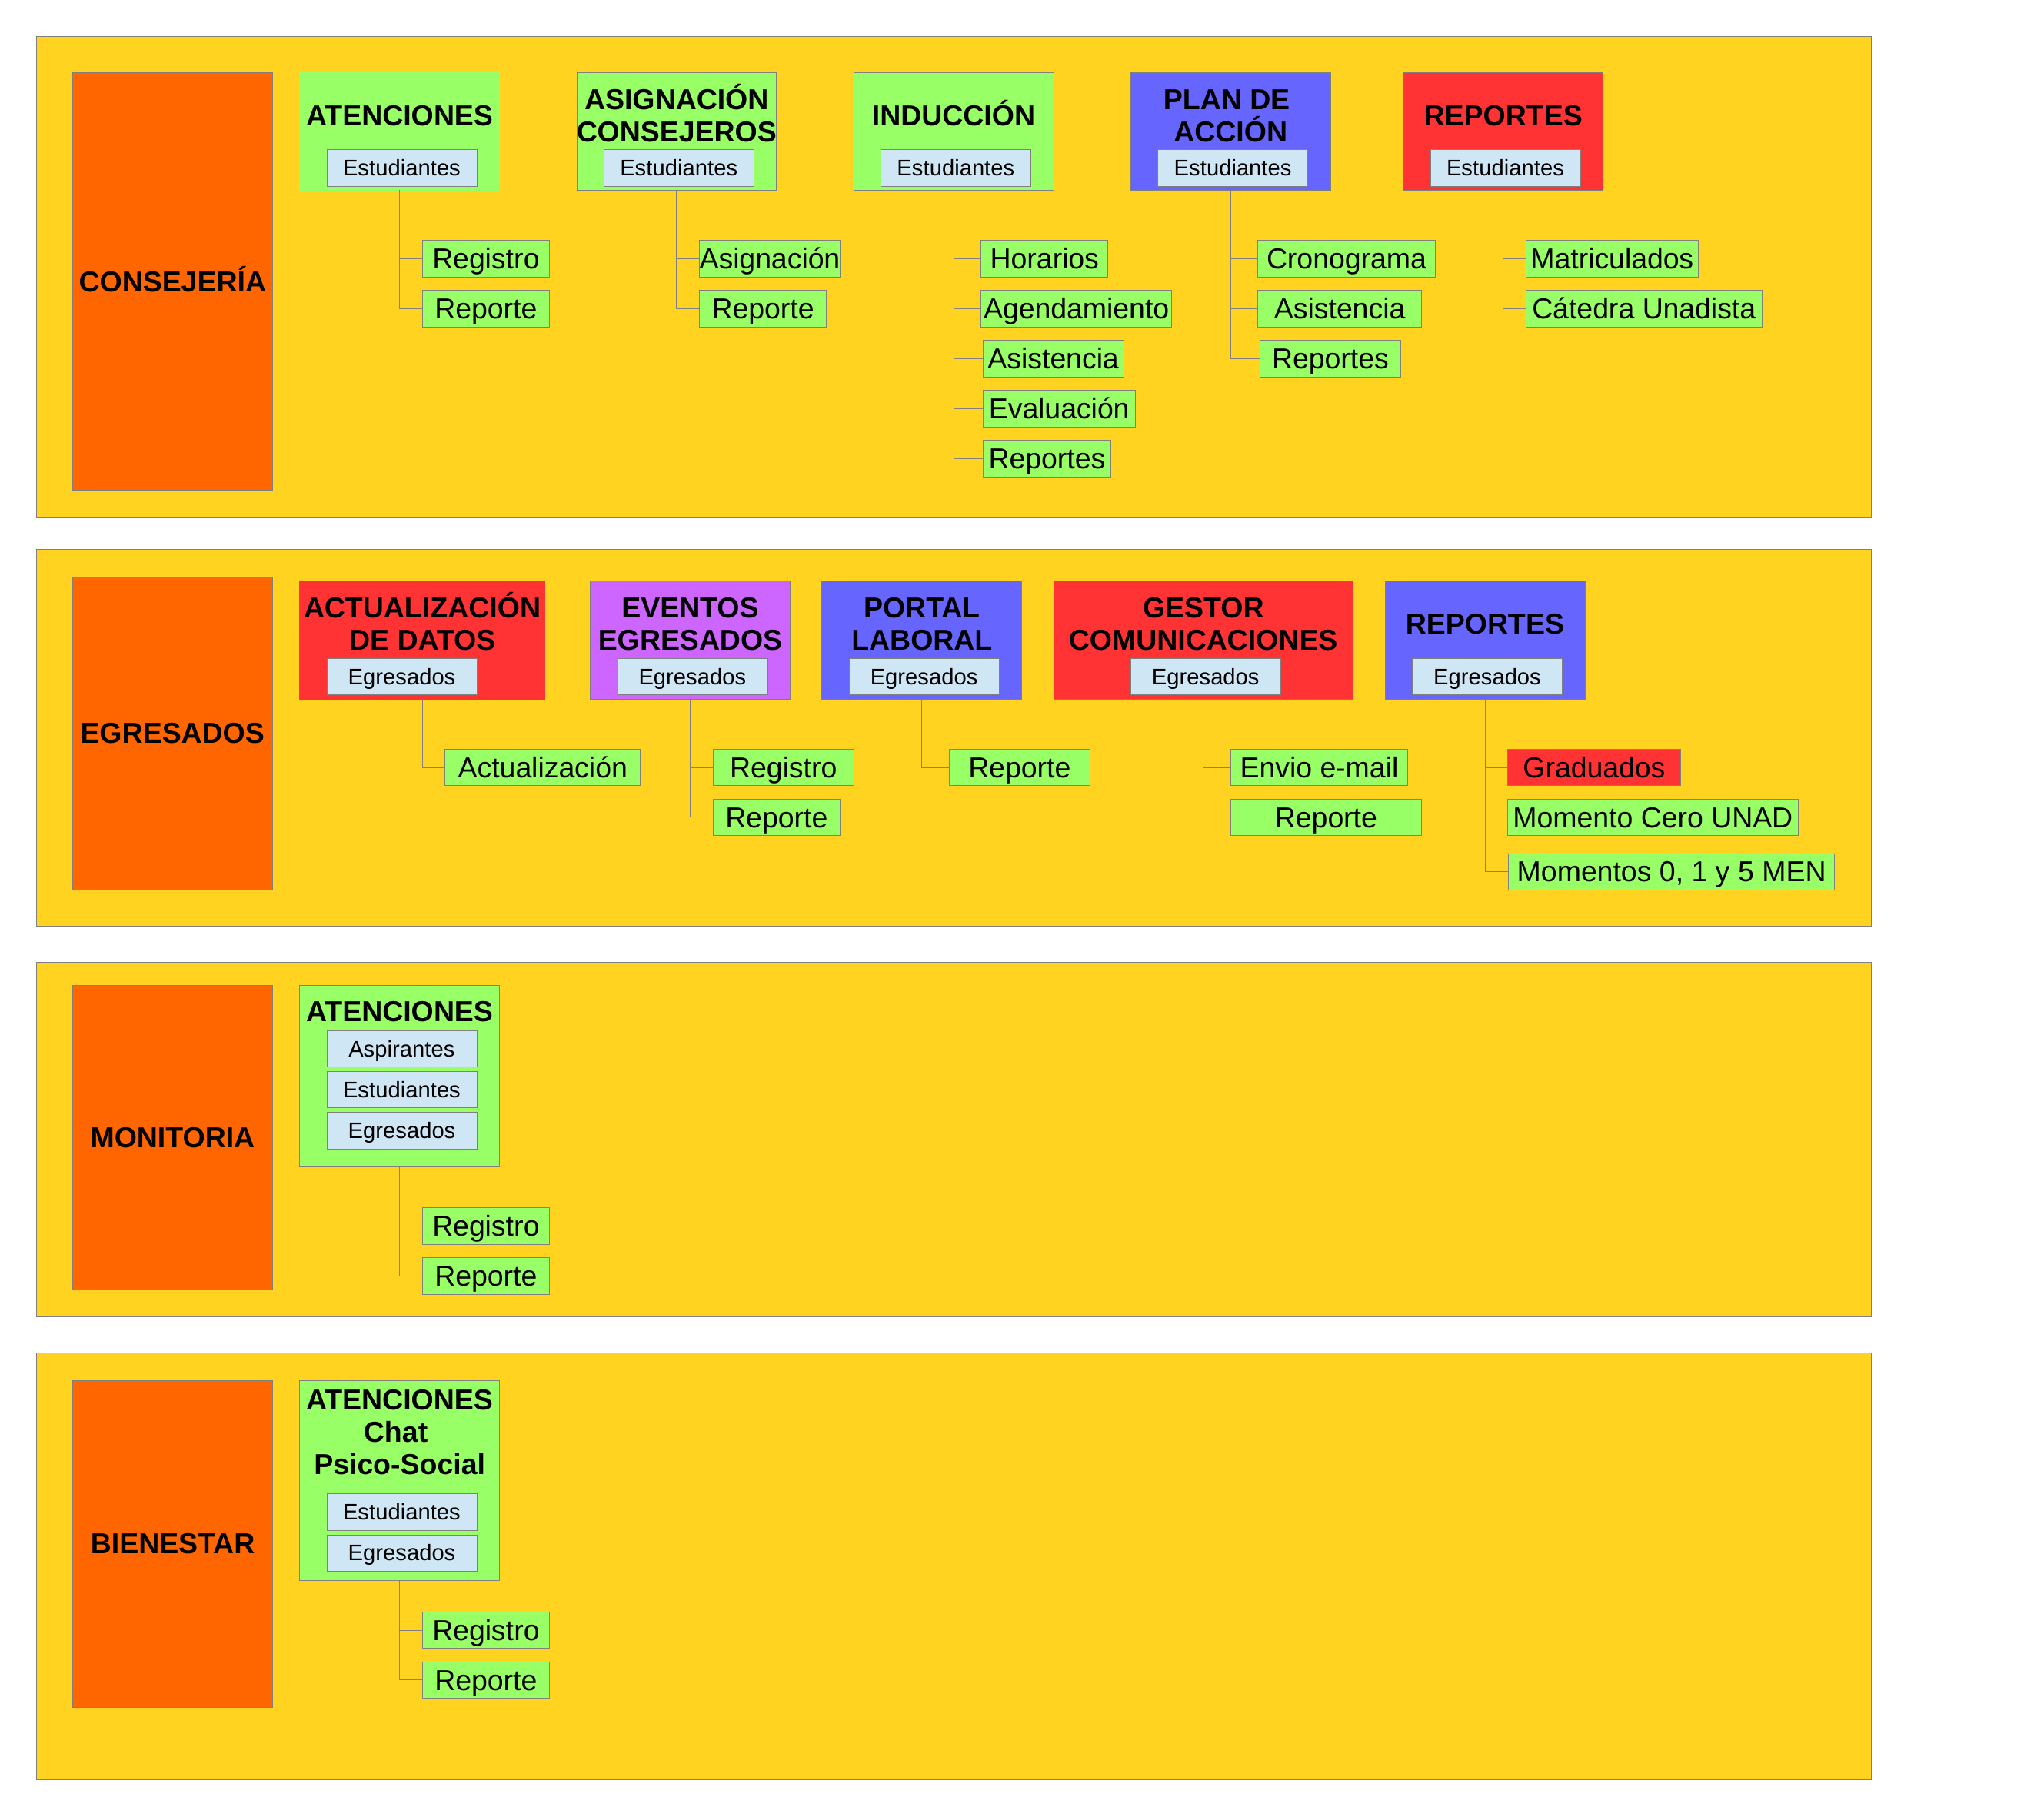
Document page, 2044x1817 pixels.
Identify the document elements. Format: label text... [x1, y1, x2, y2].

text_box Reporte [713, 799, 841, 836]
text_box ACTUALIZACIÓN DE DATOS [299, 581, 545, 700]
text_box ASIGNACIÓN CONSEJEROS [577, 72, 777, 191]
text_box ATENCIONES [299, 72, 500, 191]
text_box Reporte [422, 1257, 550, 1295]
text_box PORTAL LABORAL [821, 581, 1022, 700]
text_box Reporte [1230, 799, 1422, 836]
text_box Reportes [983, 440, 1111, 478]
text_box Asistencia [1257, 290, 1422, 328]
text_box Egresados [618, 658, 768, 695]
text_box Egresados [327, 1535, 478, 1572]
text_box [36, 1353, 1872, 1780]
text_box GESTOR COMUNICACIONES [1054, 581, 1353, 700]
text_box Cátedra Unadista [1526, 290, 1763, 328]
text_box ATENCIONES [299, 985, 500, 1167]
text_box Reporte [949, 749, 1090, 786]
text_box Estudiantes [327, 1071, 478, 1108]
text_box EGRESADOS [72, 577, 273, 890]
text_box Estudiantes [1430, 149, 1581, 187]
text_box Estudiantes [1157, 149, 1308, 187]
text_box Egresados [1130, 658, 1281, 695]
text_box Reporte [422, 290, 550, 328]
text_box Registro [713, 749, 854, 786]
text_box Horarios [980, 240, 1108, 278]
text_box INDUCCIÓN [854, 72, 1054, 191]
text_box Estudiantes [327, 1493, 478, 1531]
text_box REPORTES [1385, 581, 1586, 700]
text_box Matriculados [1526, 240, 1699, 278]
text_box BIENESTAR [72, 1380, 273, 1708]
text_box Asistencia [983, 340, 1124, 378]
text_box Reporte [422, 1662, 550, 1699]
text_box Egresados [327, 1112, 478, 1150]
text_box ATENCIONES Chat Psico-Social [299, 1380, 500, 1581]
text_box Cronograma [1257, 240, 1436, 278]
text_box Estudiantes [604, 149, 754, 187]
text_box Egresados [849, 658, 1000, 695]
text_box Graduados [1507, 749, 1681, 786]
text_box Reporte [699, 290, 827, 328]
text_box Agendamiento [980, 290, 1172, 328]
text_box REPORTES [1403, 72, 1603, 191]
text_box CONSEJERÍA [72, 72, 273, 491]
text_box PLAN DE ACCIÓN [1130, 72, 1331, 191]
text_box Actualización [444, 749, 641, 786]
text_box Estudiantes [327, 149, 478, 187]
text_box Egresados [327, 658, 478, 695]
text_box Registro [422, 240, 550, 278]
text_box Evaluación [983, 390, 1136, 428]
text_box [36, 549, 1872, 927]
text_box Asignación [699, 240, 841, 278]
text_box MONITORIA [72, 985, 273, 1290]
text_box Egresados [1412, 658, 1563, 695]
text_box EVENTOS EGRESADOS [590, 581, 791, 700]
text_box Reportes [1260, 340, 1401, 378]
text_box Momentos 0, 1 y 5 MEN [1508, 854, 1835, 890]
text_box Estudiantes [881, 149, 1031, 187]
text_box Registro [422, 1207, 550, 1245]
text_box [36, 36, 1872, 518]
text_box [36, 962, 1872, 1317]
text_box Momento Cero UNAD [1507, 799, 1799, 836]
text_box Aspirantes [327, 1030, 478, 1067]
text_box Registro [422, 1612, 550, 1649]
text_box Envio e-mail [1230, 749, 1408, 786]
